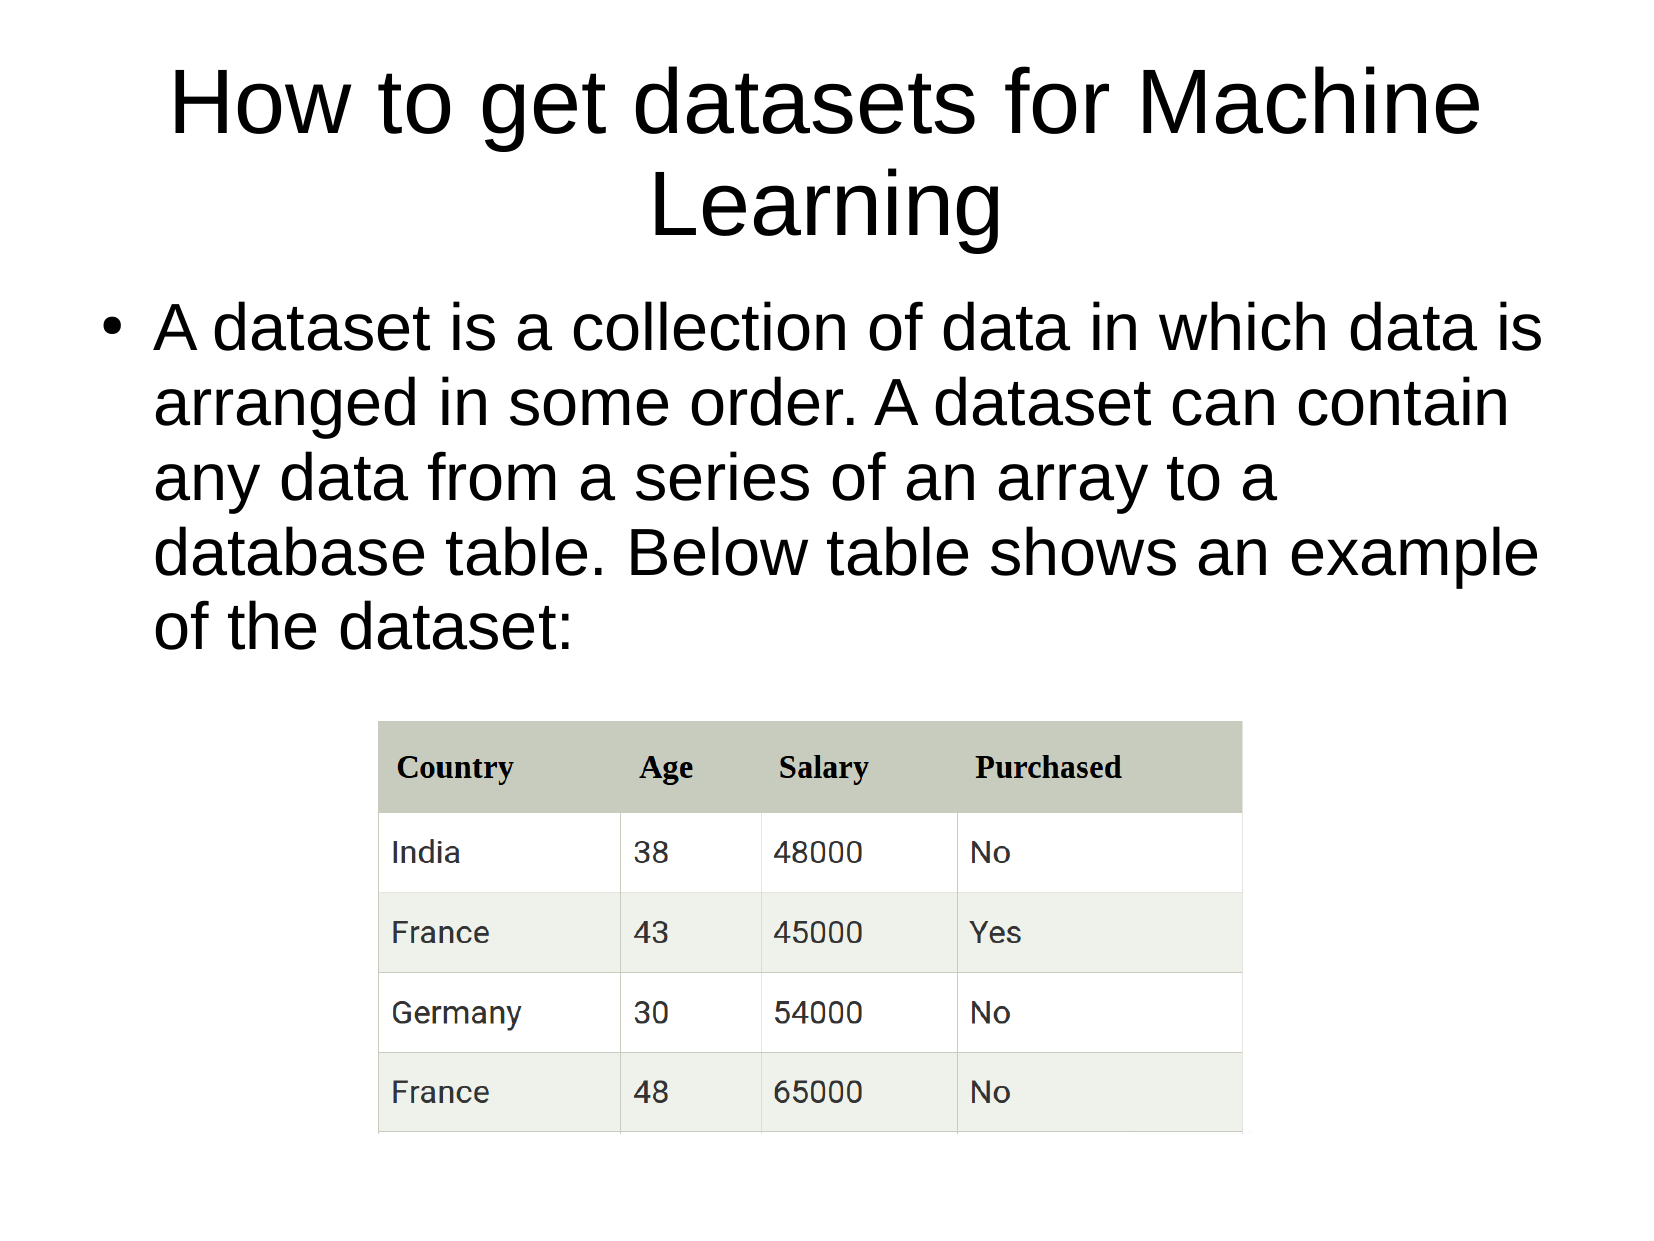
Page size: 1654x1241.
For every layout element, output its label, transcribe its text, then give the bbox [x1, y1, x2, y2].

list A dataset is a collection of data in which data is arranged in some order. A dataset can contain any data from a series of an array to a database table. Below table shows an example of the dataset: [82, 290, 1571, 1010]
title How to get datasets for Machine Learning [82, 49, 1571, 257]
picture [354, 708, 1252, 1134]
